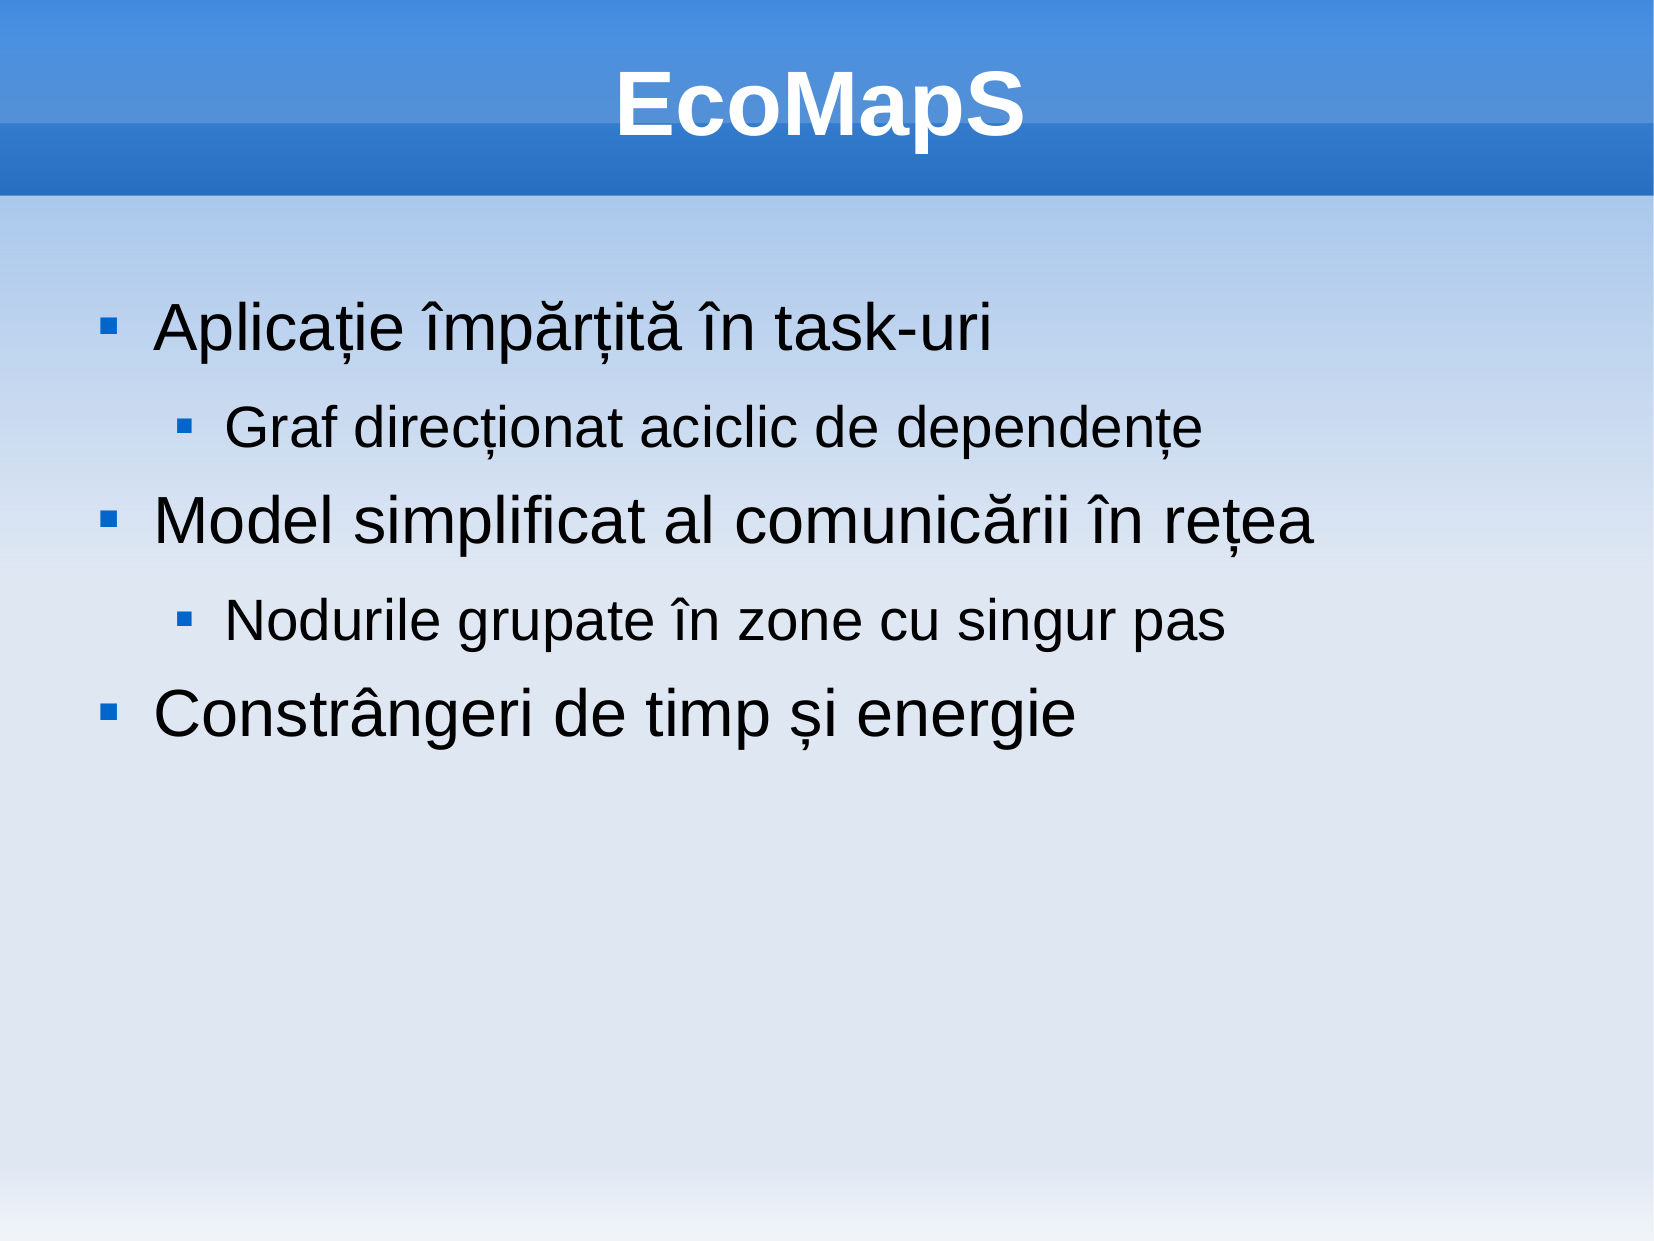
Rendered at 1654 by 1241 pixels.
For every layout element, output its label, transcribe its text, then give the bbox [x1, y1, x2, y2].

title EcoMapS [76, 7, 1565, 200]
list Aplicație împărțită în task-uri Graf direcționat aciclic de dependențe Model simplificat al comunicării în rețea Nodurile grupate în zone cu singur pas Constrângeri de timp și energie [82, 290, 1571, 1094]
picture [0, 0, 1654, 1241]
